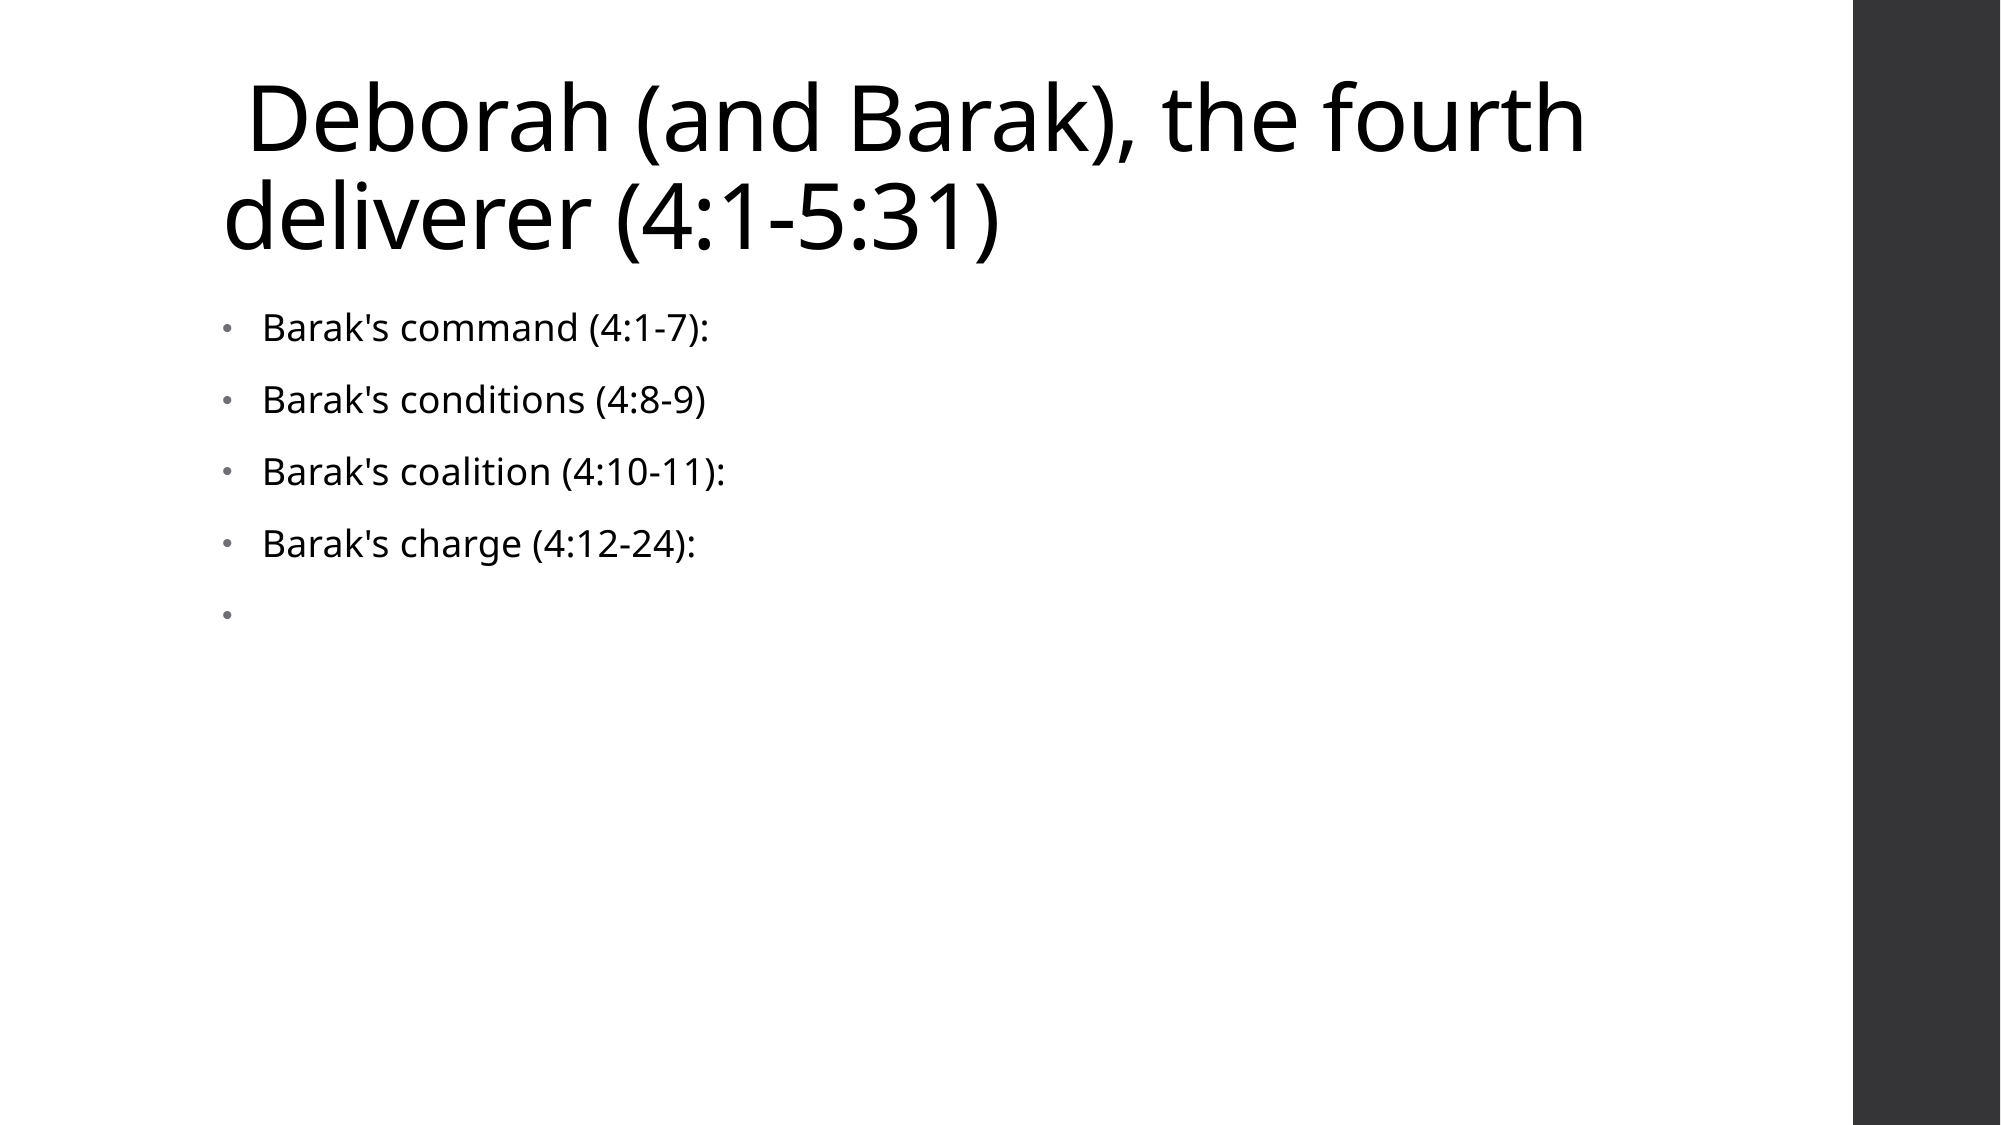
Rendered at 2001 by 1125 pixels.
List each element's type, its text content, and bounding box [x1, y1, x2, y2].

list Barak's command (4:1-7): Barak's conditions (4:8-9) Barak's coalition (4:10-11): Barak's charge (4:12-24): [206, 299, 1617, 1014]
title Deborah (and Barak), the fourth deliverer (4:1-5:31) [206, 60, 1797, 278]
